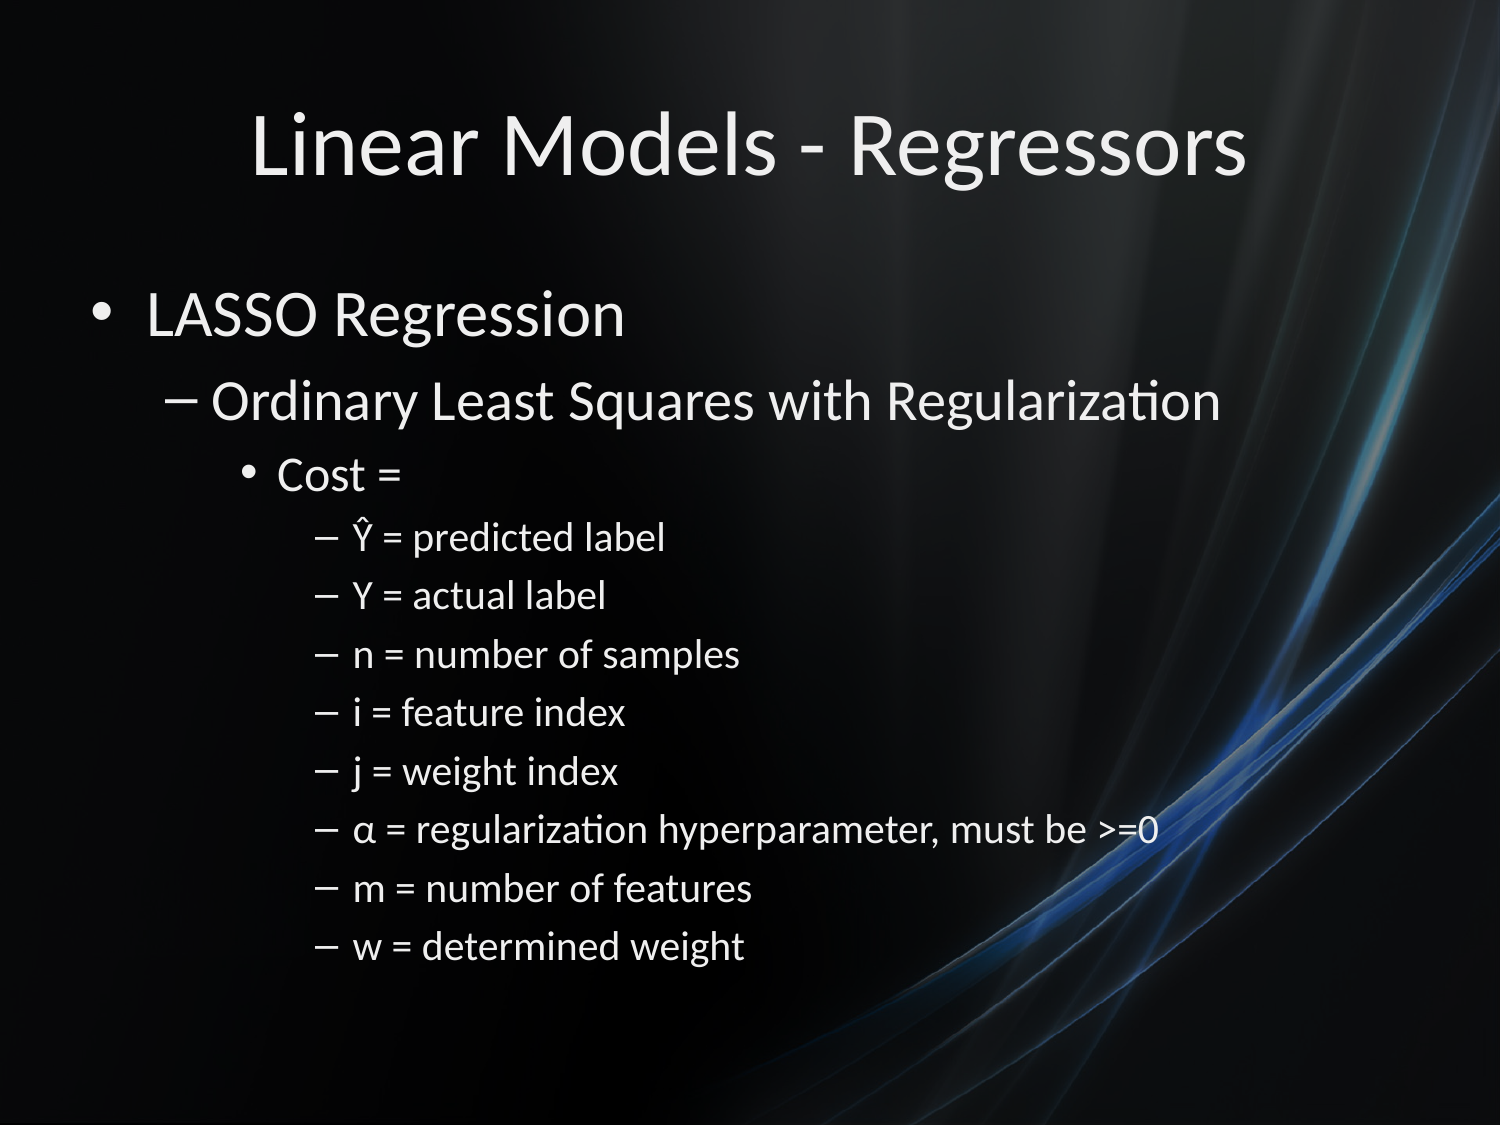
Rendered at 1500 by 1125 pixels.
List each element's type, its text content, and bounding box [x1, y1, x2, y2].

list LASSO Regression Ordinary Least Squares with Regularization Cost = Ŷ = predicted label Y = actual label n = number of samples i = feature index j = weight index α = regularization hyperparameter, must be >=0 m = number of features w = determined weight [75, 262, 1425, 1005]
picture [0, 0, 1500, 1125]
title Linear Models - Regressors [75, 45, 1425, 233]
